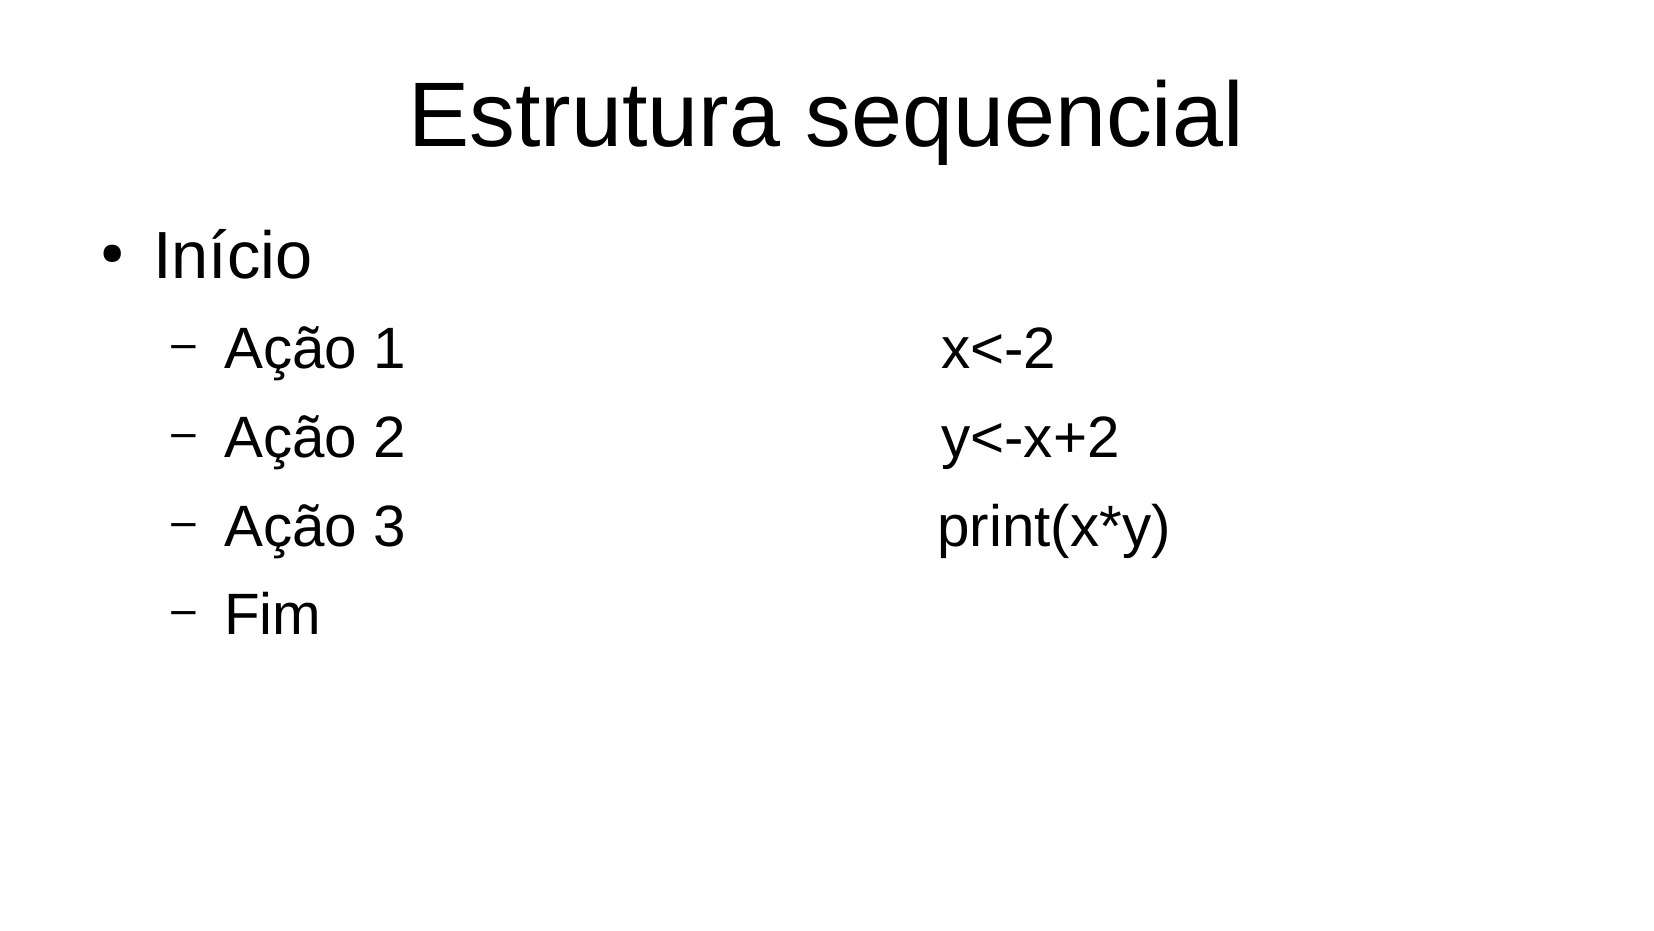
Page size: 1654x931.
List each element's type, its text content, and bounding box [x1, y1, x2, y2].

list Início Ação 1 x<-2 Ação 2 y<-x+2 Ação 3 print(x*y) Fim [82, 217, 1571, 758]
title Estrutura sequencial [82, 37, 1571, 193]
